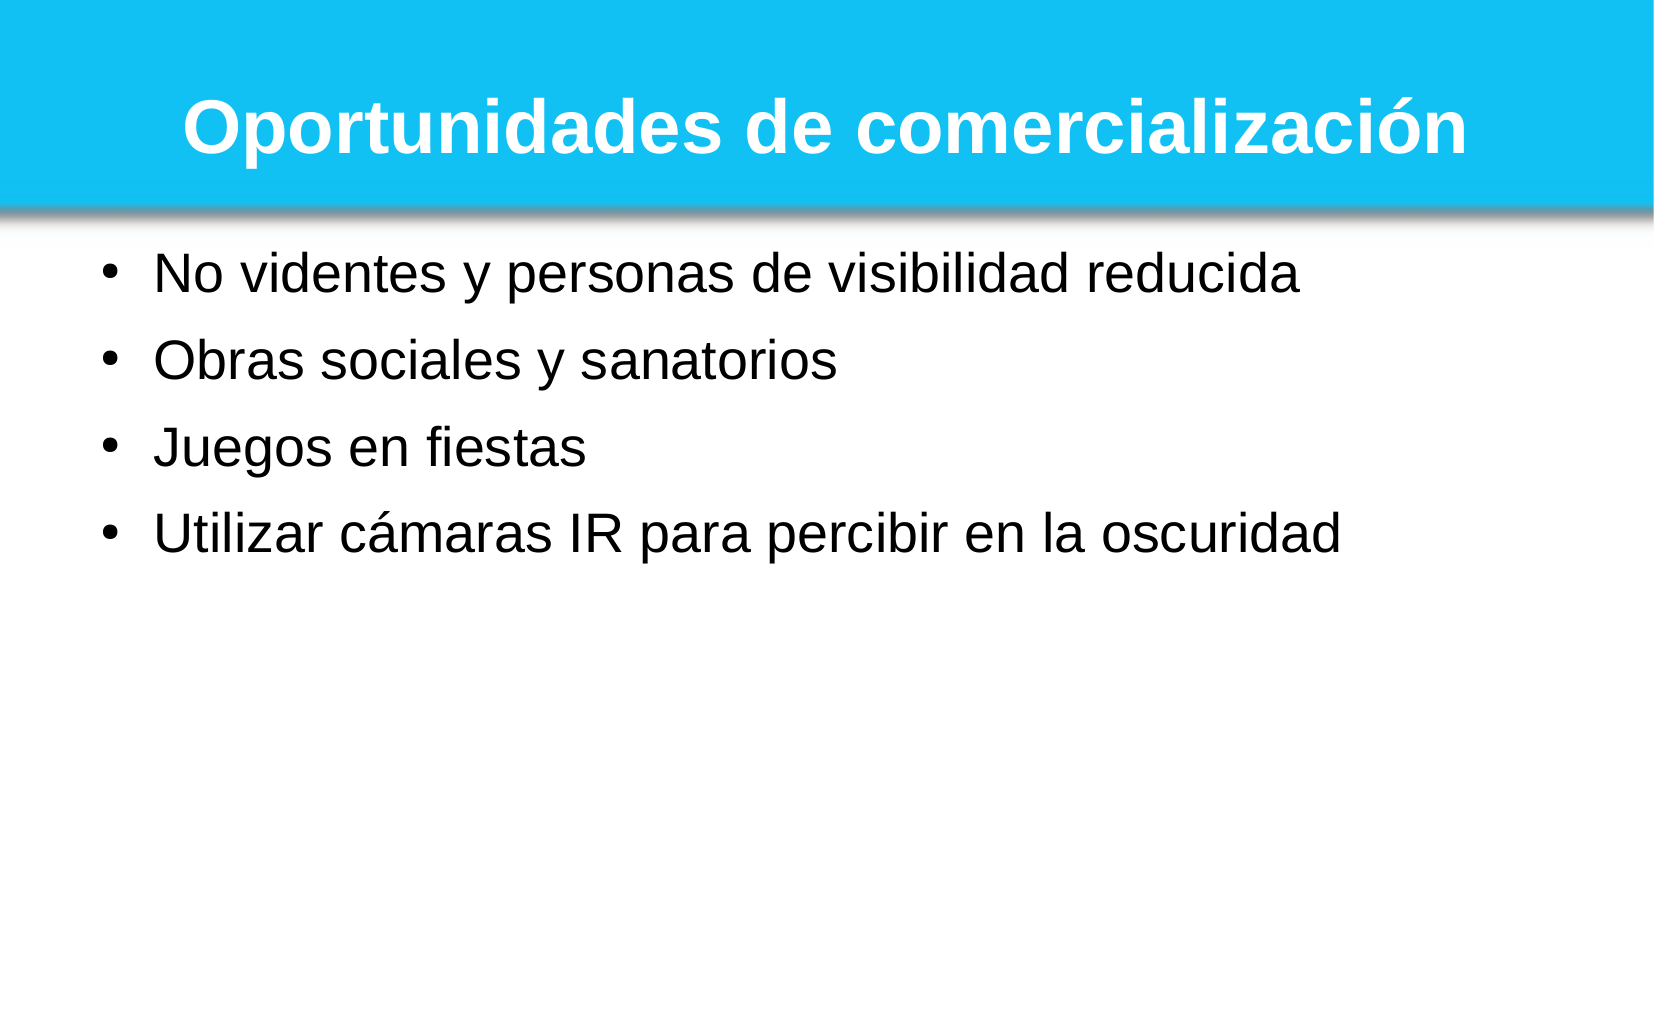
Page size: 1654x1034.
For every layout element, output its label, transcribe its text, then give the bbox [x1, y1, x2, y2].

title Oportunidades de comercialización [82, 41, 1571, 214]
picture [0, 203, 1654, 1034]
list No videntes y personas de visibilidad reducida Obras sociales y sanatorios Juegos en fiestas Utilizar cámaras IR para percibir en la oscuridad [82, 241, 1571, 842]
